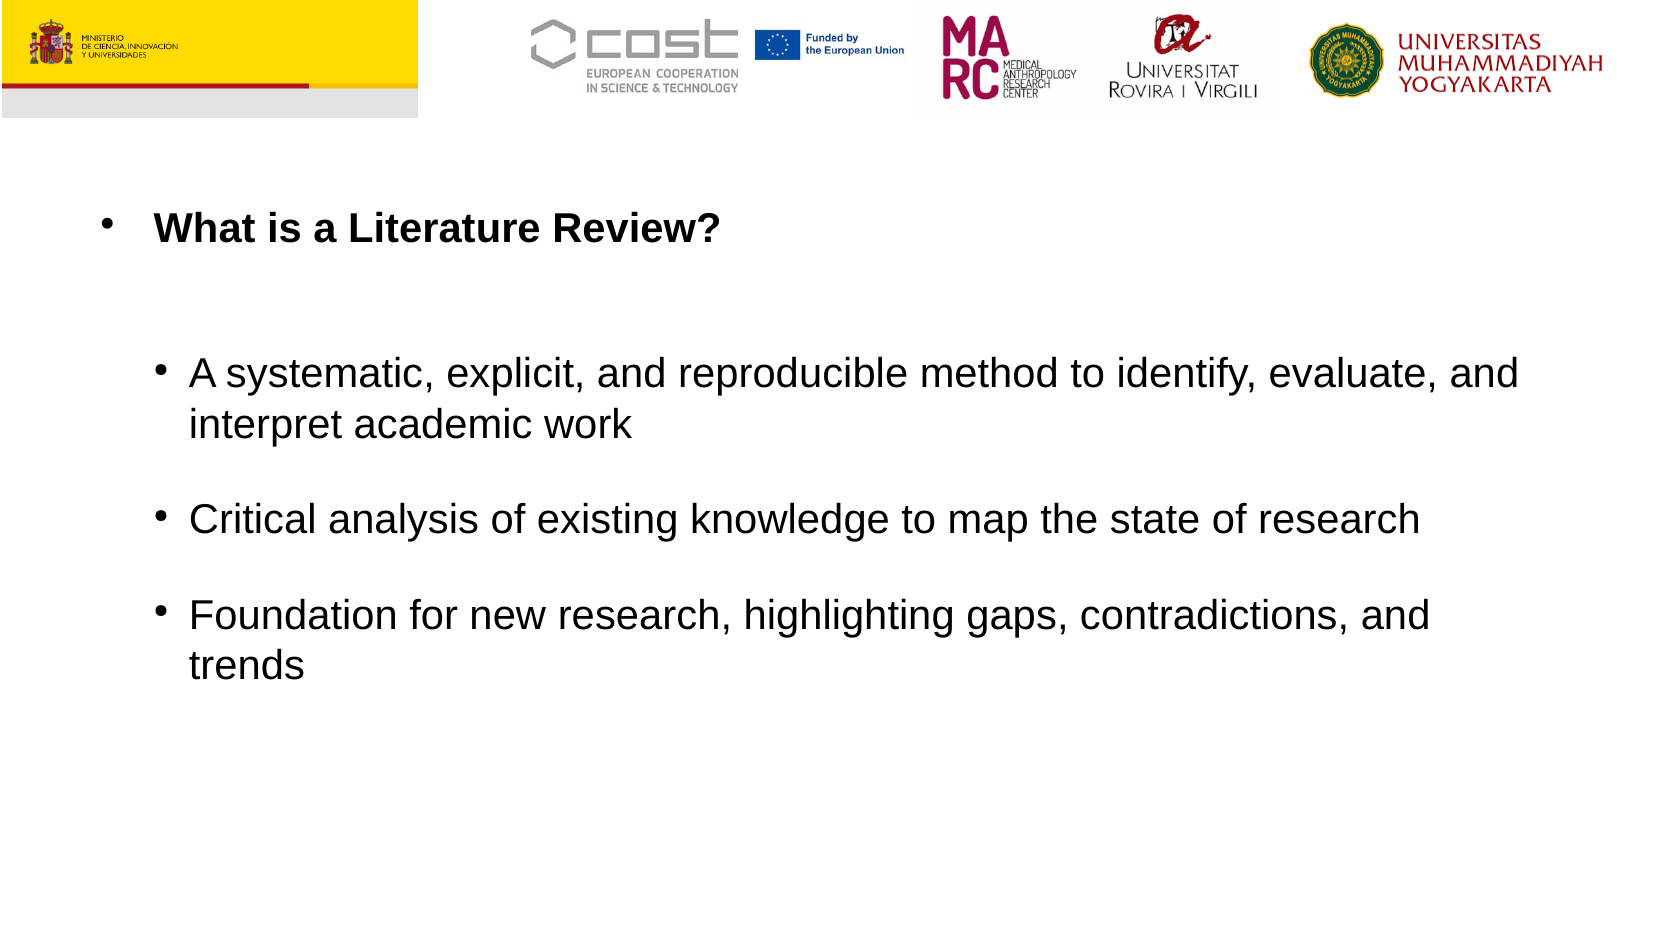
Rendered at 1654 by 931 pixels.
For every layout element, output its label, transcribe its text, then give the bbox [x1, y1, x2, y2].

picture [2, 0, 1278, 119]
picture [1302, 14, 1613, 112]
text_box What is a Literature Review? A systematic, explicit, and reproducible method to identify, evaluate, and interpret academic work Critical analysis of existing knowledge to map the state of research Foundation for new research, highlighting gaps, contradictions, and trends [82, 200, 1552, 845]
